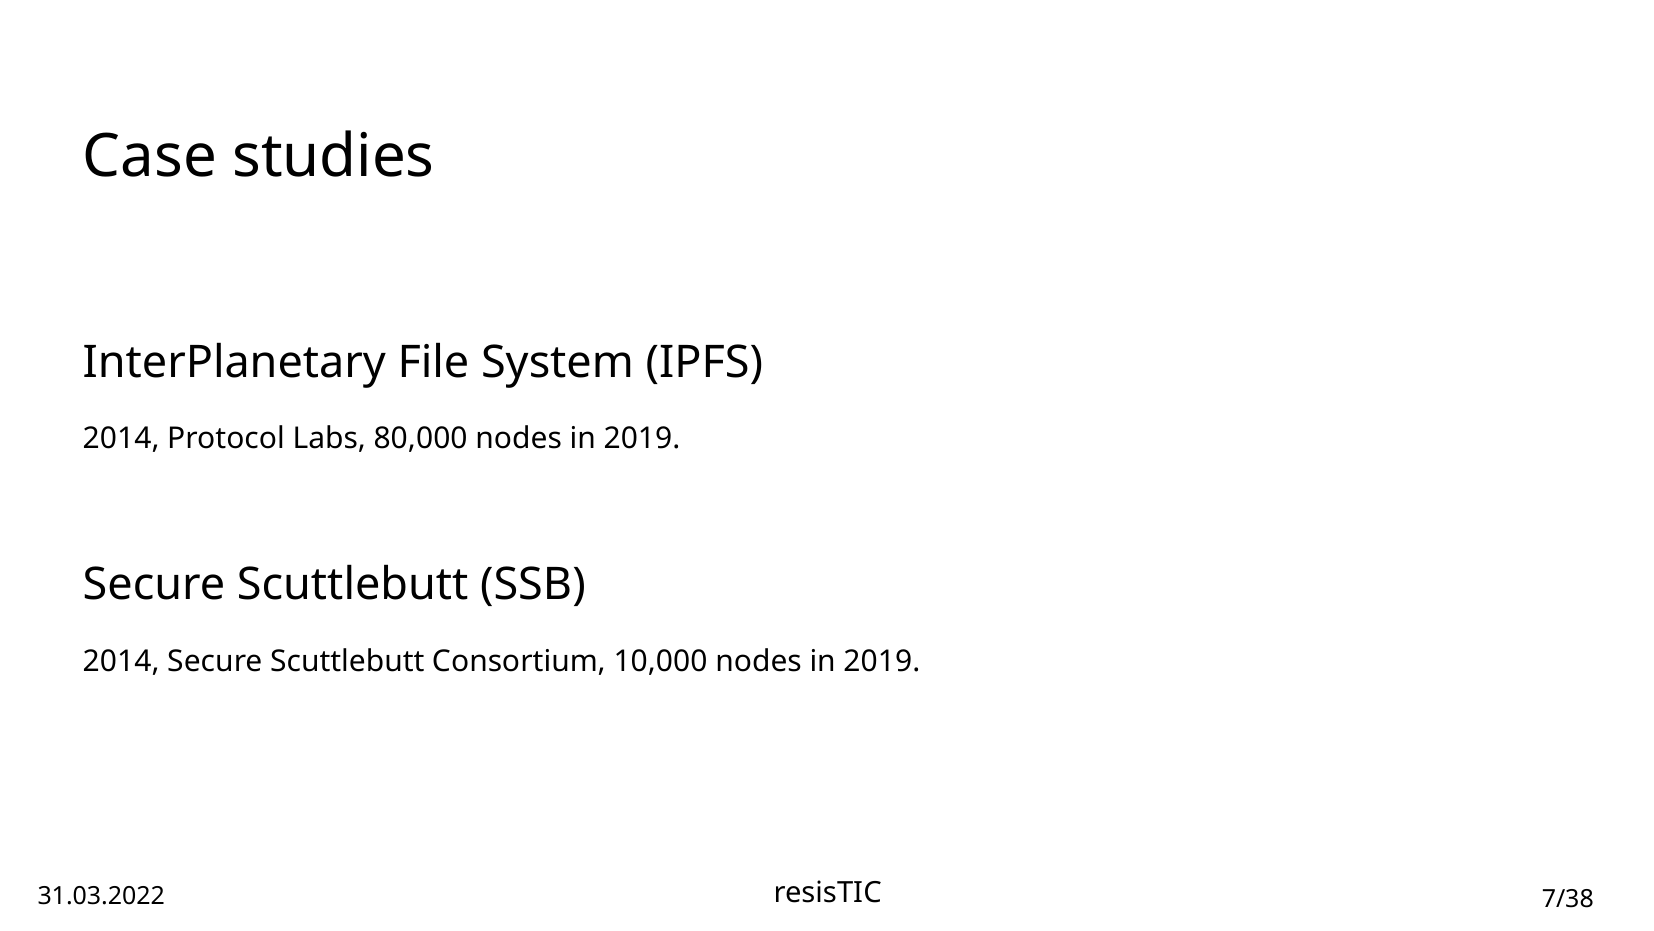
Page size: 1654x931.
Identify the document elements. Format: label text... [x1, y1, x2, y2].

list Case studies InterPlanetary File System (IPFS) 2014, Protocol Labs, 80,000 nodes in 2019. Secure Scuttlebutt (SSB) 2014, Secure Scuttlebutt Consortium, 10,000 nodes in 2019. [82, 112, 1571, 683]
text_box 7/38 [1383, 873, 1609, 919]
